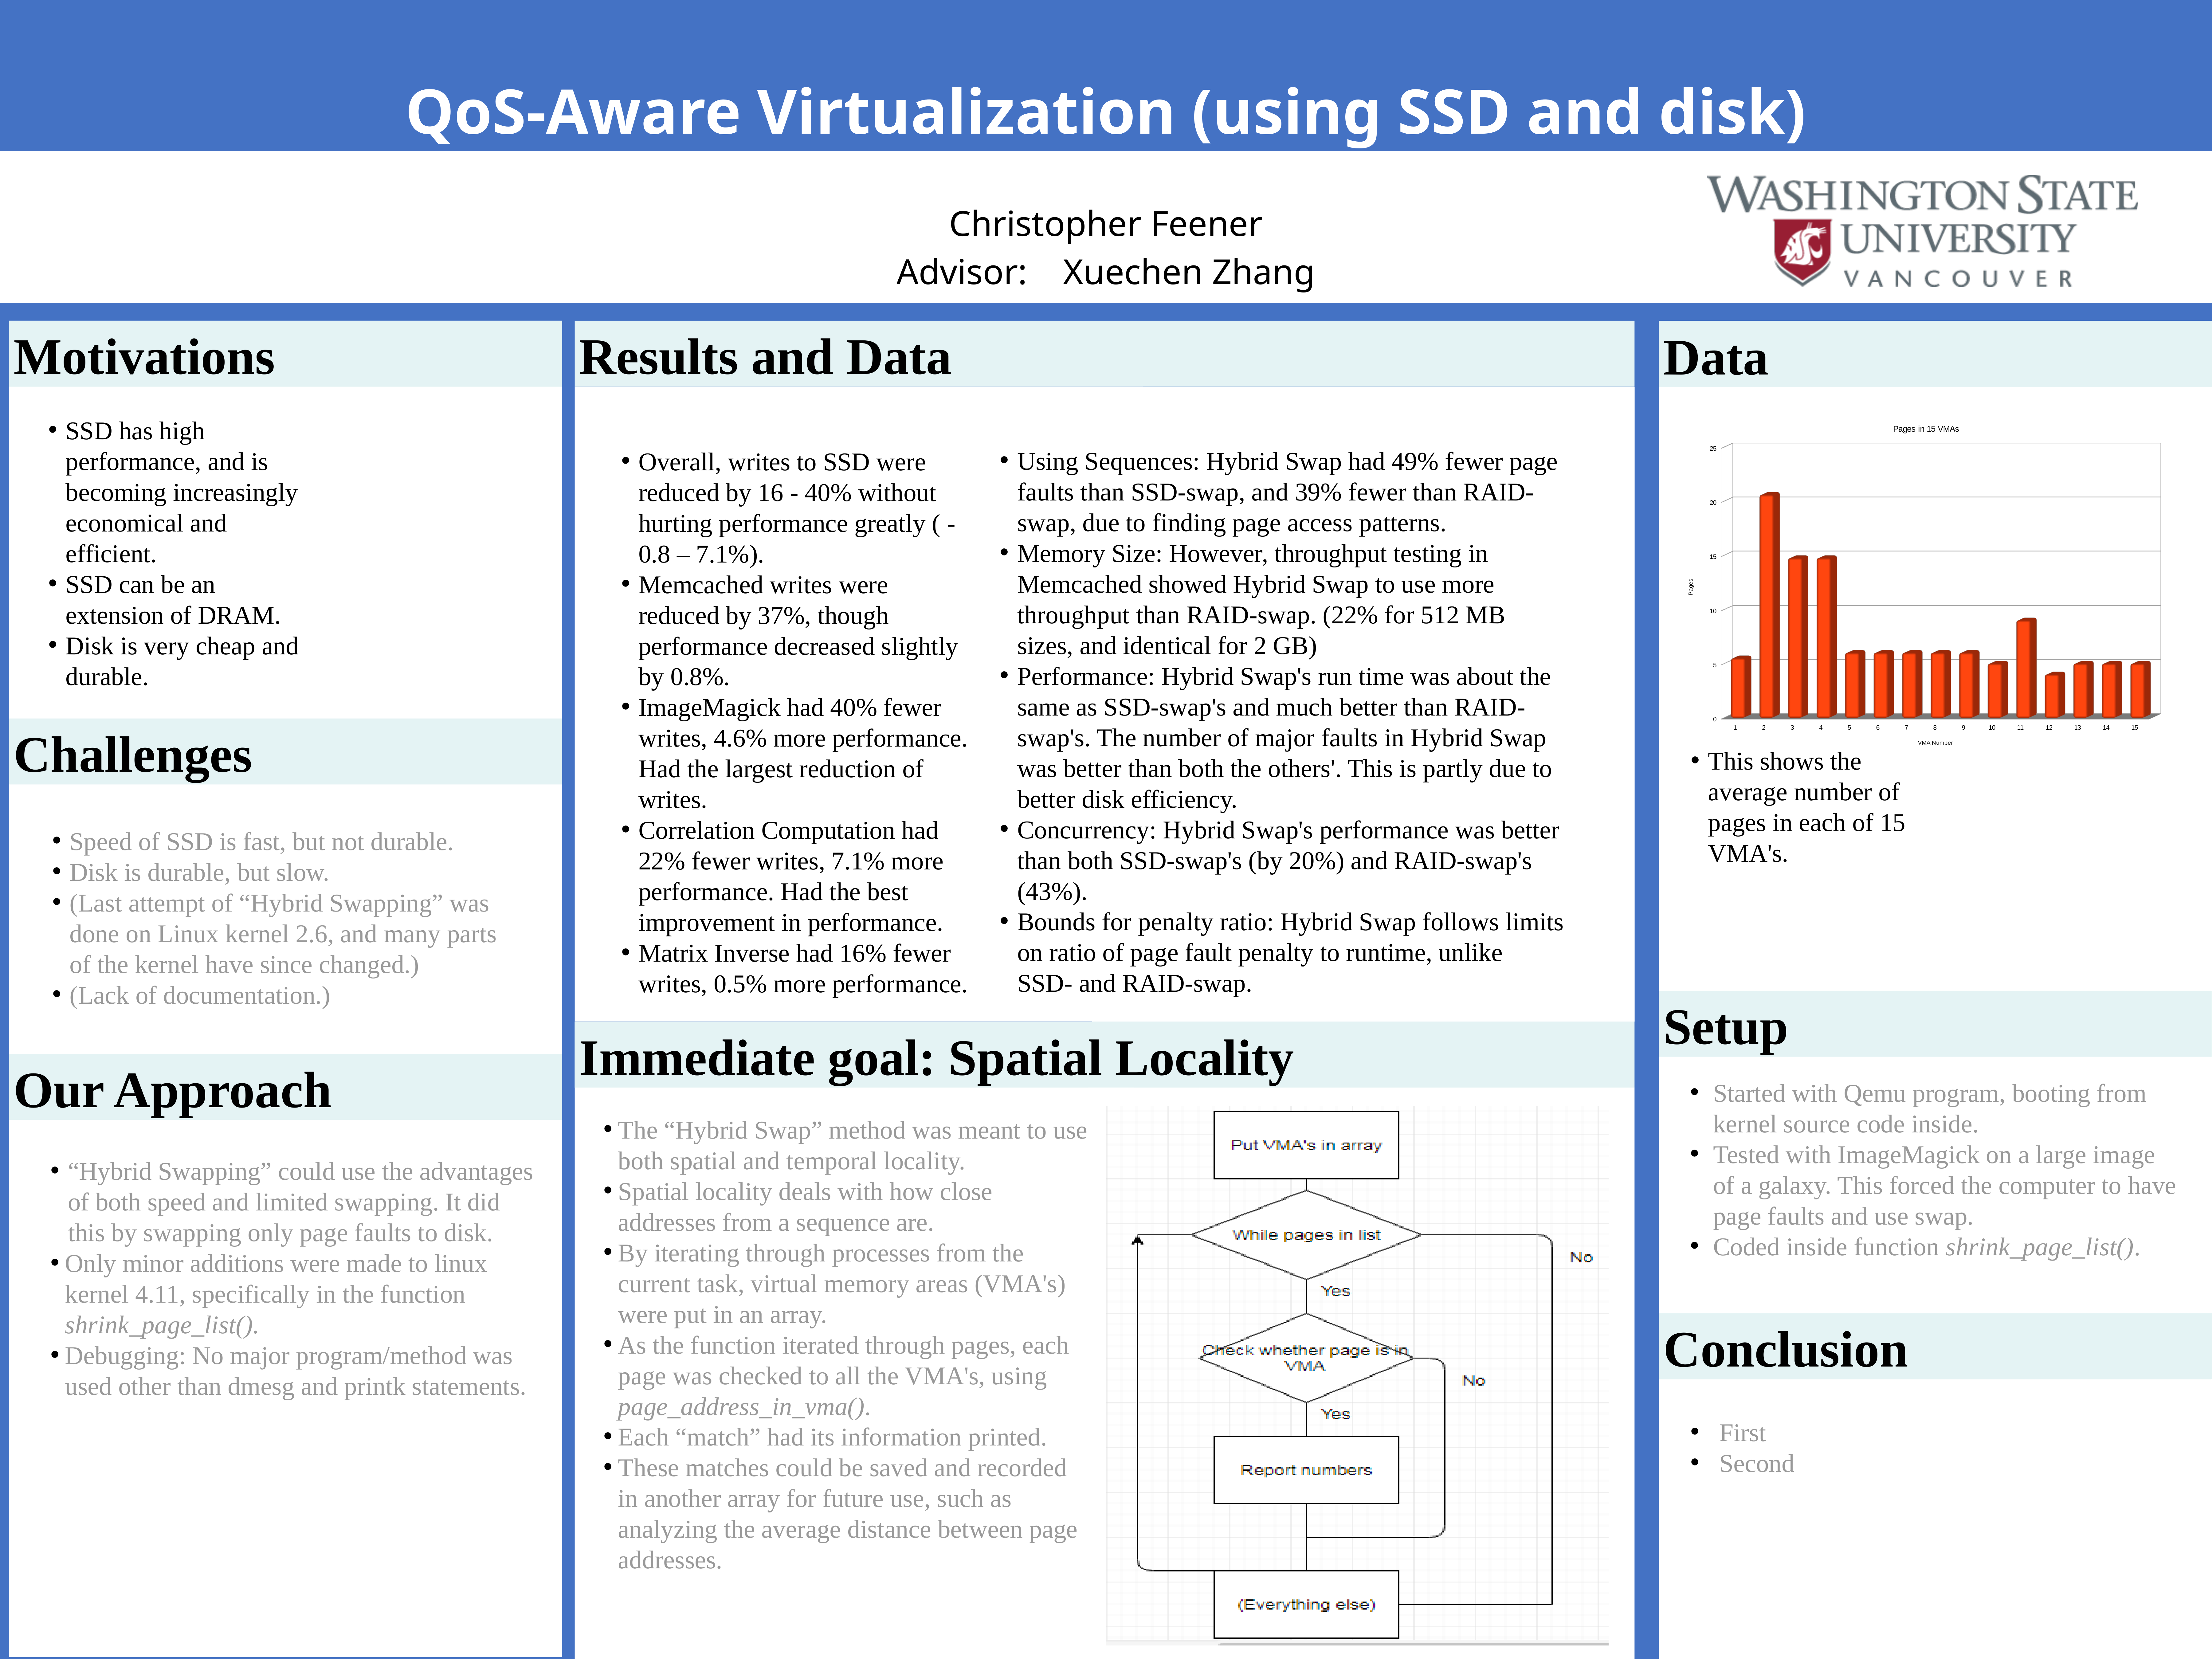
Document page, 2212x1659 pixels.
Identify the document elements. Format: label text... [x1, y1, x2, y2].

text_box Using Sequences: Hybrid Swap had 49% fewer page faults than SSD-swap, and 39% fewer than RAID-swap, due to finding page access patterns. Memory Size: However, throughput testing in Memcached showed Hybrid Swap to use more throughput than RAID-swap. (22% for 512 MB sizes, and identical for 2 GB) Performance: Hybrid Swap's run time was about the same as SSD-swap's and much better than RAID-swap's. The number of major faults in Hybrid Swap was better than both the others'. This is partly due to better disk efficiency. Concurrency: Hybrid Swap's performance was better than both SSD-swap's (by 20%) and RAID-swap's (43%). Bounds for penalty ratio: Hybrid Swap follows limits on ratio of page fault penalty to runtime, unlike SSD- and RAID-swap. [995, 442, 1570, 1000]
text_box Challenges [9, 718, 562, 785]
picture [1106, 1106, 1609, 1645]
text_box [575, 1087, 1635, 1659]
text_box First Second [1686, 1413, 2202, 1480]
text_box Setup [1659, 990, 2212, 1057]
text_box Results and Data [575, 320, 1635, 387]
text_box QoS-Aware Virtualization (using SSD and disk) [0, 303, 2212, 304]
text_box Speed of SSD is fast, but not durable. Disk is durable, but slow. (Last attempt of “Hybrid Swapping” was done on Linux kernel 2.6, and many parts of the kernel have since changed.) (Lack of documentation.) [48, 822, 524, 1011]
text_box Immediate goal: Spatial Locality [575, 1022, 1635, 1087]
text_box [1659, 1057, 2212, 1659]
text_box QoS-Aware Virtualization (using SSD and disk) [0, 0, 2212, 151]
text_box [9, 785, 562, 1054]
text_box [1659, 321, 2212, 990]
text_box [9, 1120, 562, 1657]
chart [1677, 413, 2175, 756]
text_box Christopher Feener Advisor: Xuechen Zhang [0, 151, 2212, 303]
text_box “Hybrid Swapping” could use the advantages of both speed and limited swapping. It did this by swapping only page faults to disk. Only minor additions were made to linux kernel 4.11, specifically in the function shrink_page_list(). Debugging: No major program/method was used other than dmesg and printk statements. [46, 1152, 542, 1433]
text_box SSD has high performance, and is becoming increasingly economical and efficient. SSD can be an extension of DRAM. Disk is very cheap and durable. [44, 411, 307, 724]
text_box Data [1659, 321, 2212, 387]
text_box Our Approach [9, 1054, 562, 1120]
text_box [9, 387, 562, 718]
text_box The “Hybrid Swap” method was meant to use both spatial and temporal locality. Spatial locality deals with how close addresses from a sequence are. By iterating through processes from the current task, virtual memory areas (VMA's) were put in an array. As the function iterated through pages, each page was checked to all the VMA's, using page_address_in_vma(). Each “match” had its information printed. These matches could be saved and recorded in another array for future use, such as analyzing the average distance between page addresses. [599, 1111, 1095, 1576]
text_box This shows the average number of pages in each of 15 VMA's. [1686, 742, 1950, 869]
text_box [575, 386, 1635, 1022]
text_box Overall, writes to SSD were reduced by 16 - 40% without hurting performance greatly ( -0.8 – 7.1%). Memcached writes were reduced by 37%, though performance decreased slightly by 0.8%. ImageMagick had 40% fewer writes, 4.6% more performance. Had the largest reduction of writes. Correlation Computation had 22% fewer writes, 7.1% more performance. Had the best improvement in performance. Matrix Inverse had 16% fewer writes, 0.5% more performance. [617, 442, 977, 1000]
text_box Motivations [9, 320, 562, 387]
text_box Started with Qemu program, booting from kernel source code inside. Tested with ImageMagick on a large image of a galaxy. This forced the computer to have page faults and use swap. Coded inside function shrink_page_list(). [1685, 1074, 2184, 1263]
text_box Conclusion [1659, 1313, 2212, 1379]
picture [1707, 175, 2138, 287]
